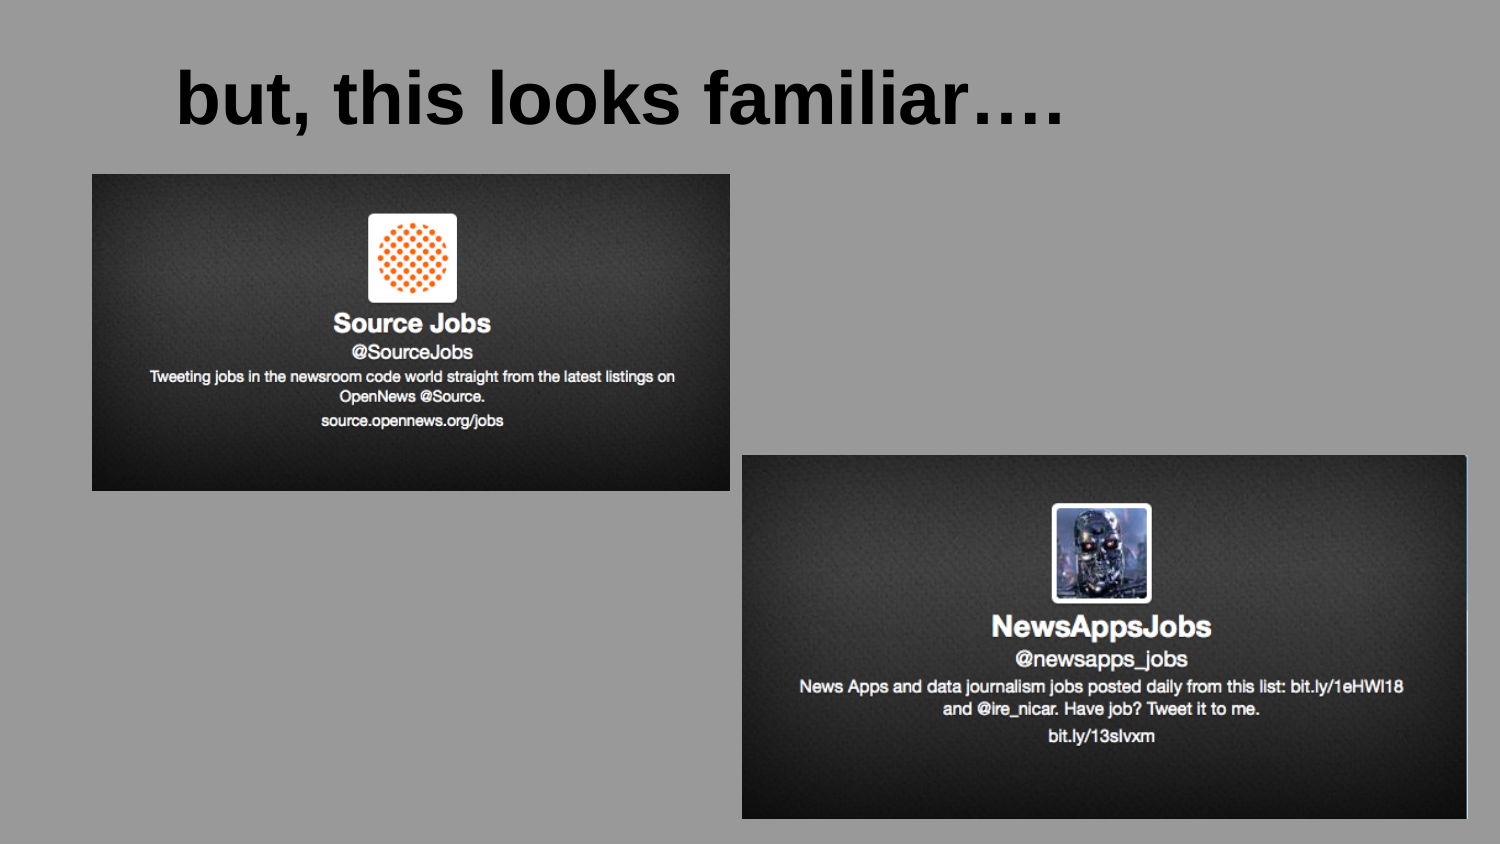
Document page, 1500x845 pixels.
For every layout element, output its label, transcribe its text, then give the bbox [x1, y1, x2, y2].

picture [92, 174, 730, 491]
picture [742, 455, 1468, 819]
text_box but, this looks familiar…. [160, 34, 1388, 154]
